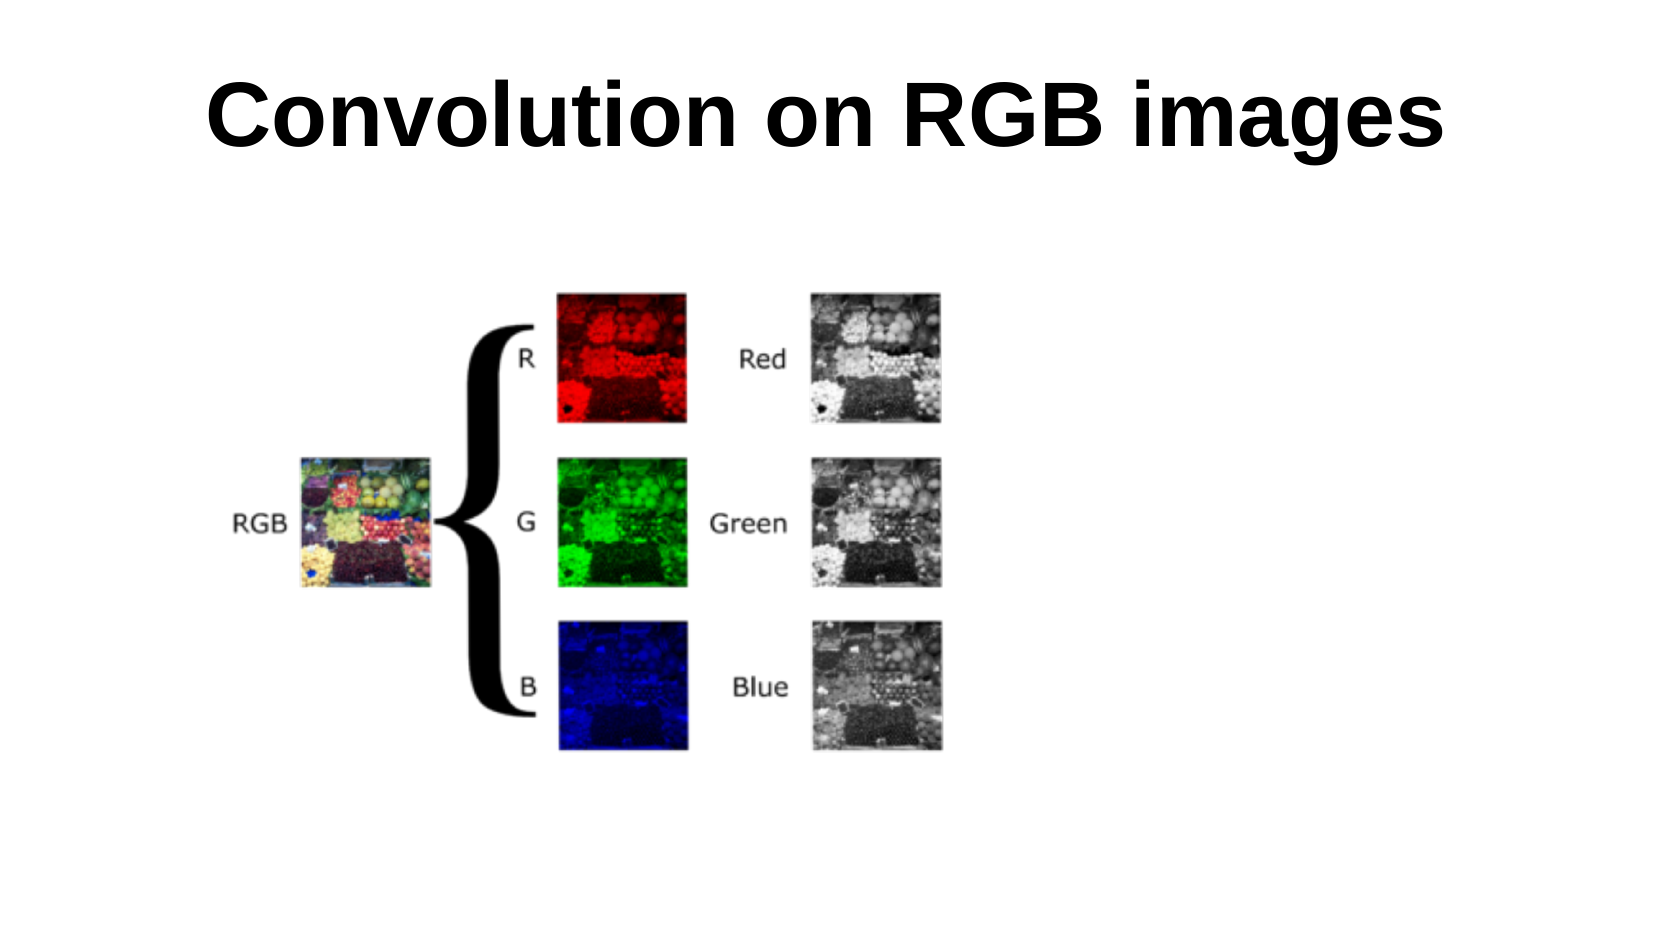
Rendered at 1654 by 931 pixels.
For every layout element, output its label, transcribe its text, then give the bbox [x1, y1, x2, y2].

picture [206, 265, 973, 769]
title Convolution on RGB images [82, 37, 1571, 193]
